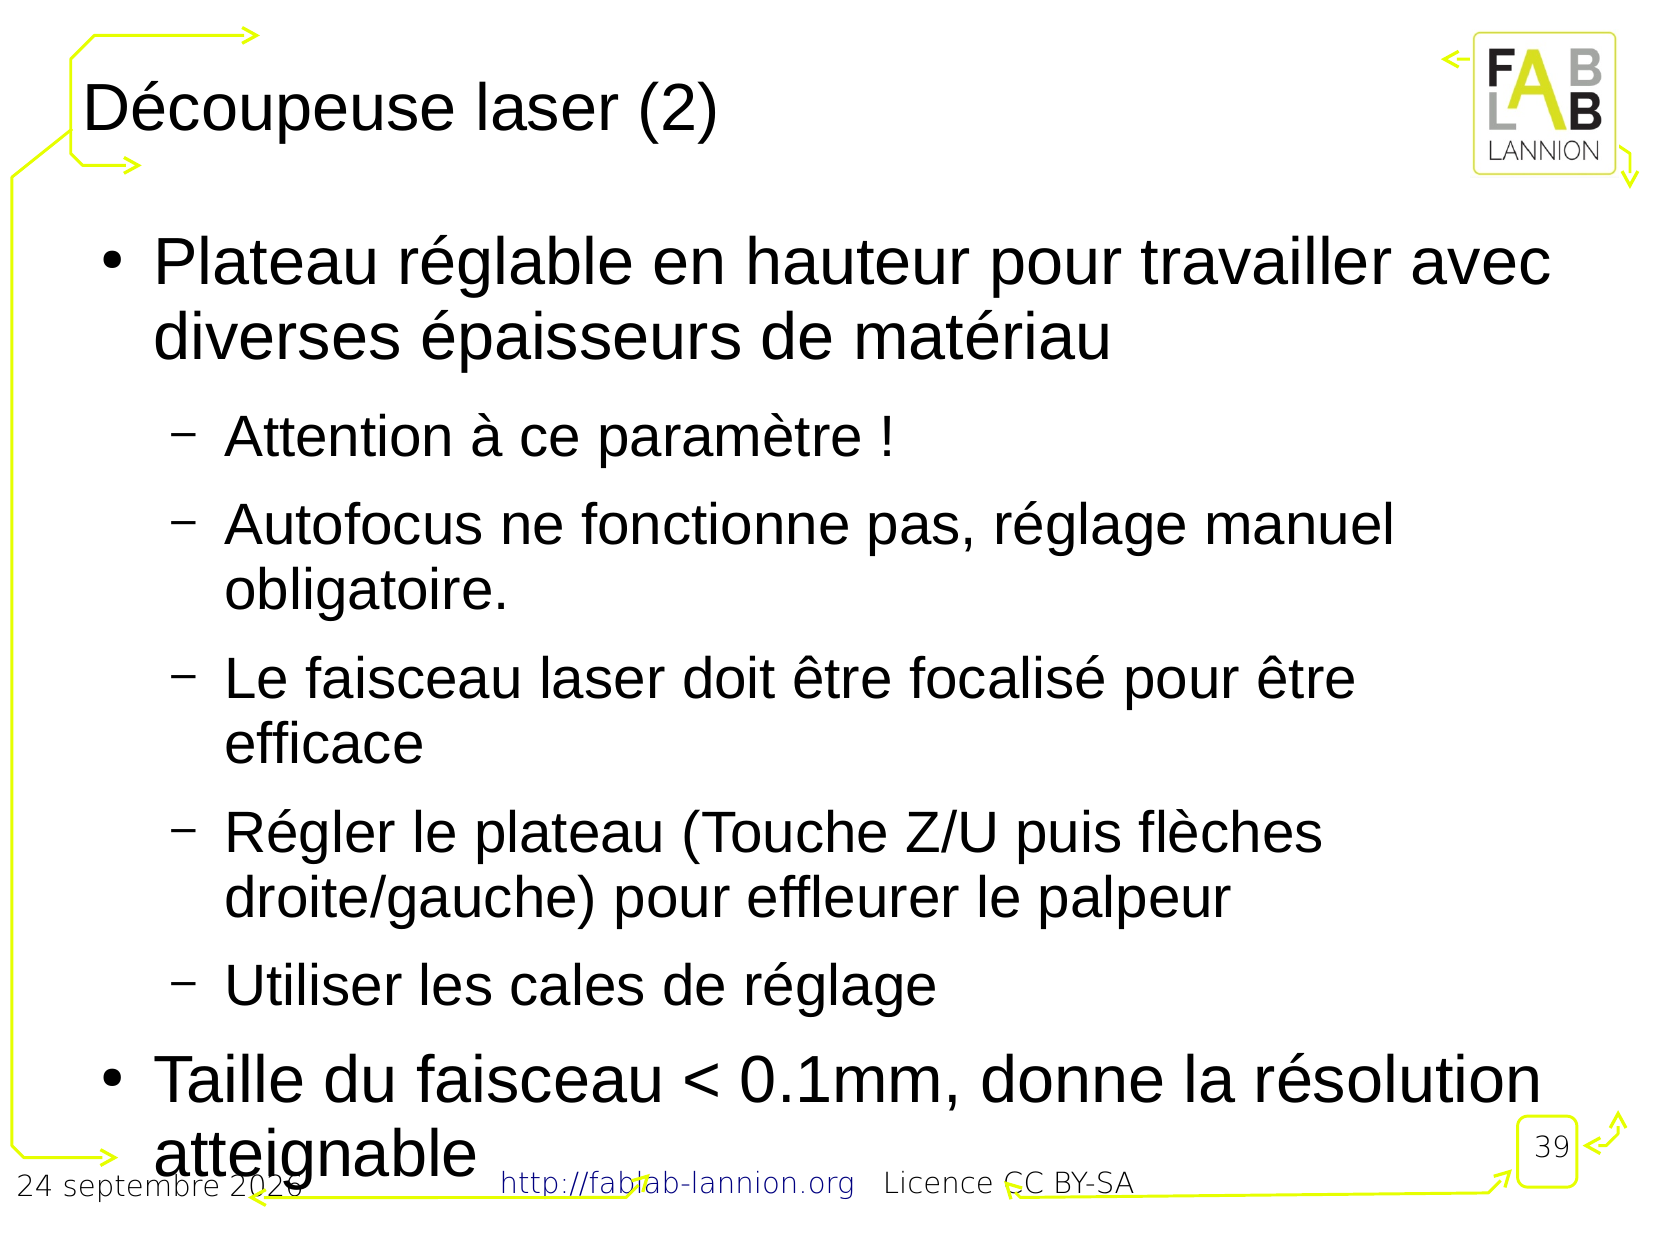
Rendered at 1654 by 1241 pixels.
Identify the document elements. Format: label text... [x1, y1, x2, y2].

list Plateau réglable en hauteur pour travailler avec diverses épaisseurs de matériau Attention à ce paramètre ! Autofocus ne fonctionne pas, réglage manuel obligatoire. Le faisceau laser doit être focalisé pour être efficace Régler le plateau (Touche Z/U puis flèches droite/gauche) pour effleurer le palpeur Utiliser les cales de réglage Taille du faisceau < 0.1mm, donne la résolution atteignable [82, 224, 1571, 1099]
picture [1470, 29, 1619, 178]
title Découpeuse laser (2) [82, 49, 1441, 166]
